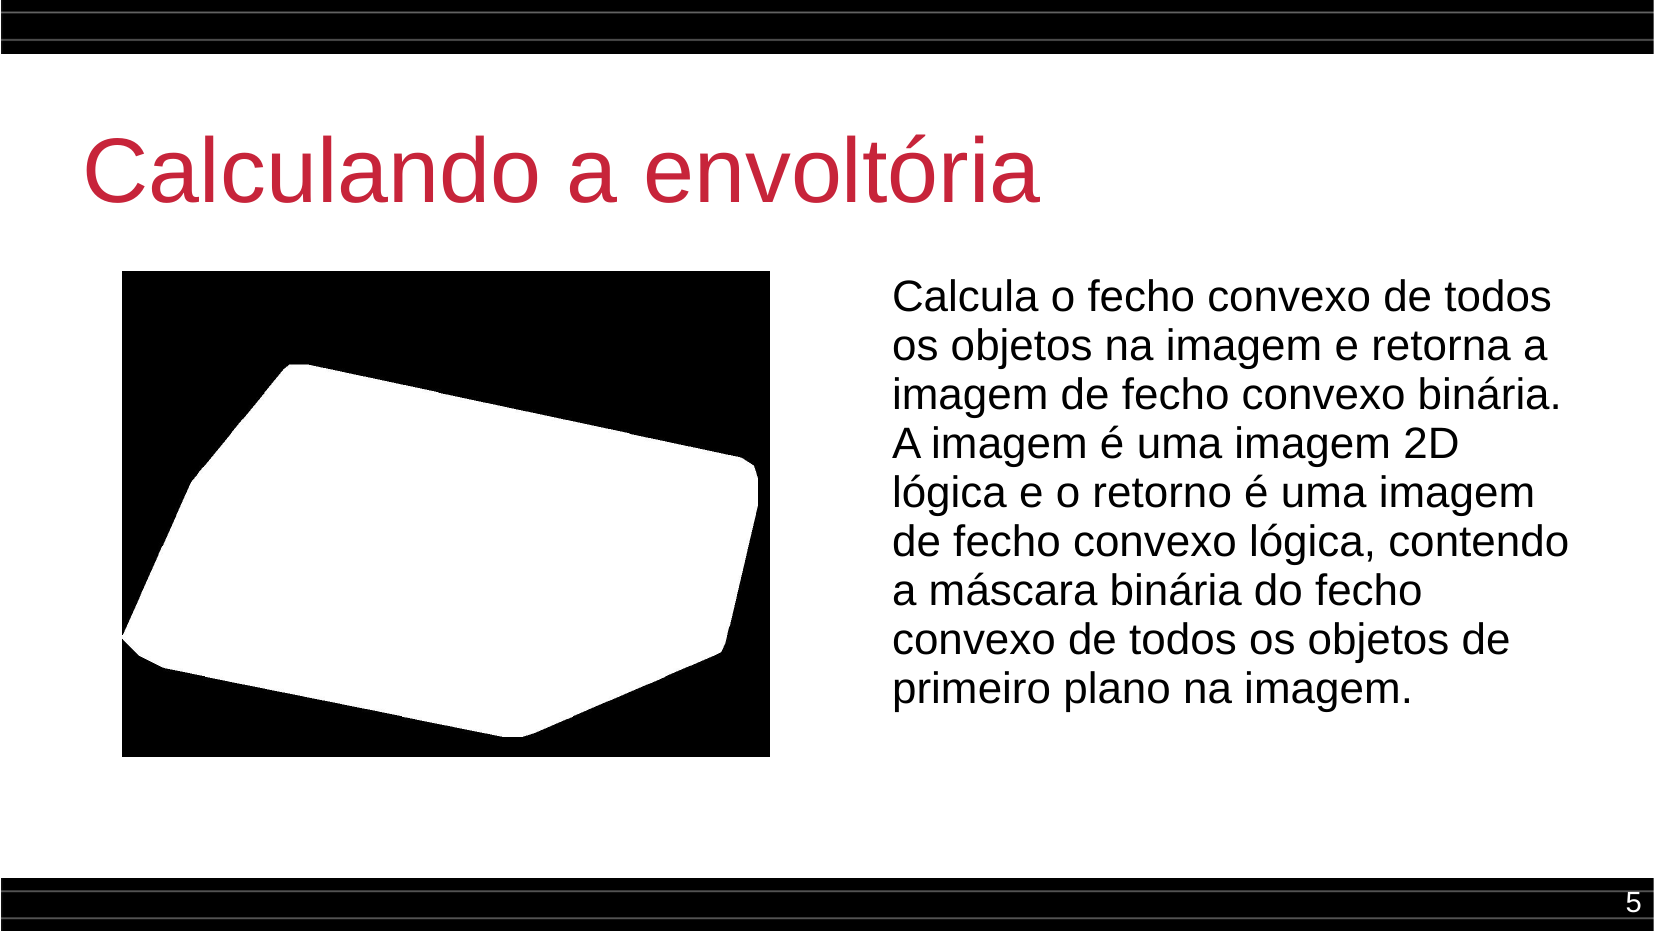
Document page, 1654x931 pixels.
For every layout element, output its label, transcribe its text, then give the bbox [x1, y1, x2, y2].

title Calculando a envoltória [82, 92, 1571, 249]
picture [1, 878, 1654, 931]
picture [1, 0, 1654, 54]
picture [122, 271, 770, 757]
list Calcula o fecho convexo de todos os objetos na imagem e retorna a imagem de fecho convexo binária. A imagem é uma imagem 2D lógica e o retorno é uma imagem de fecho convexo lógica, contendo a máscara binária do fecho convexo de todos os objetos de primeiro plano na imagem. [845, 271, 1572, 758]
